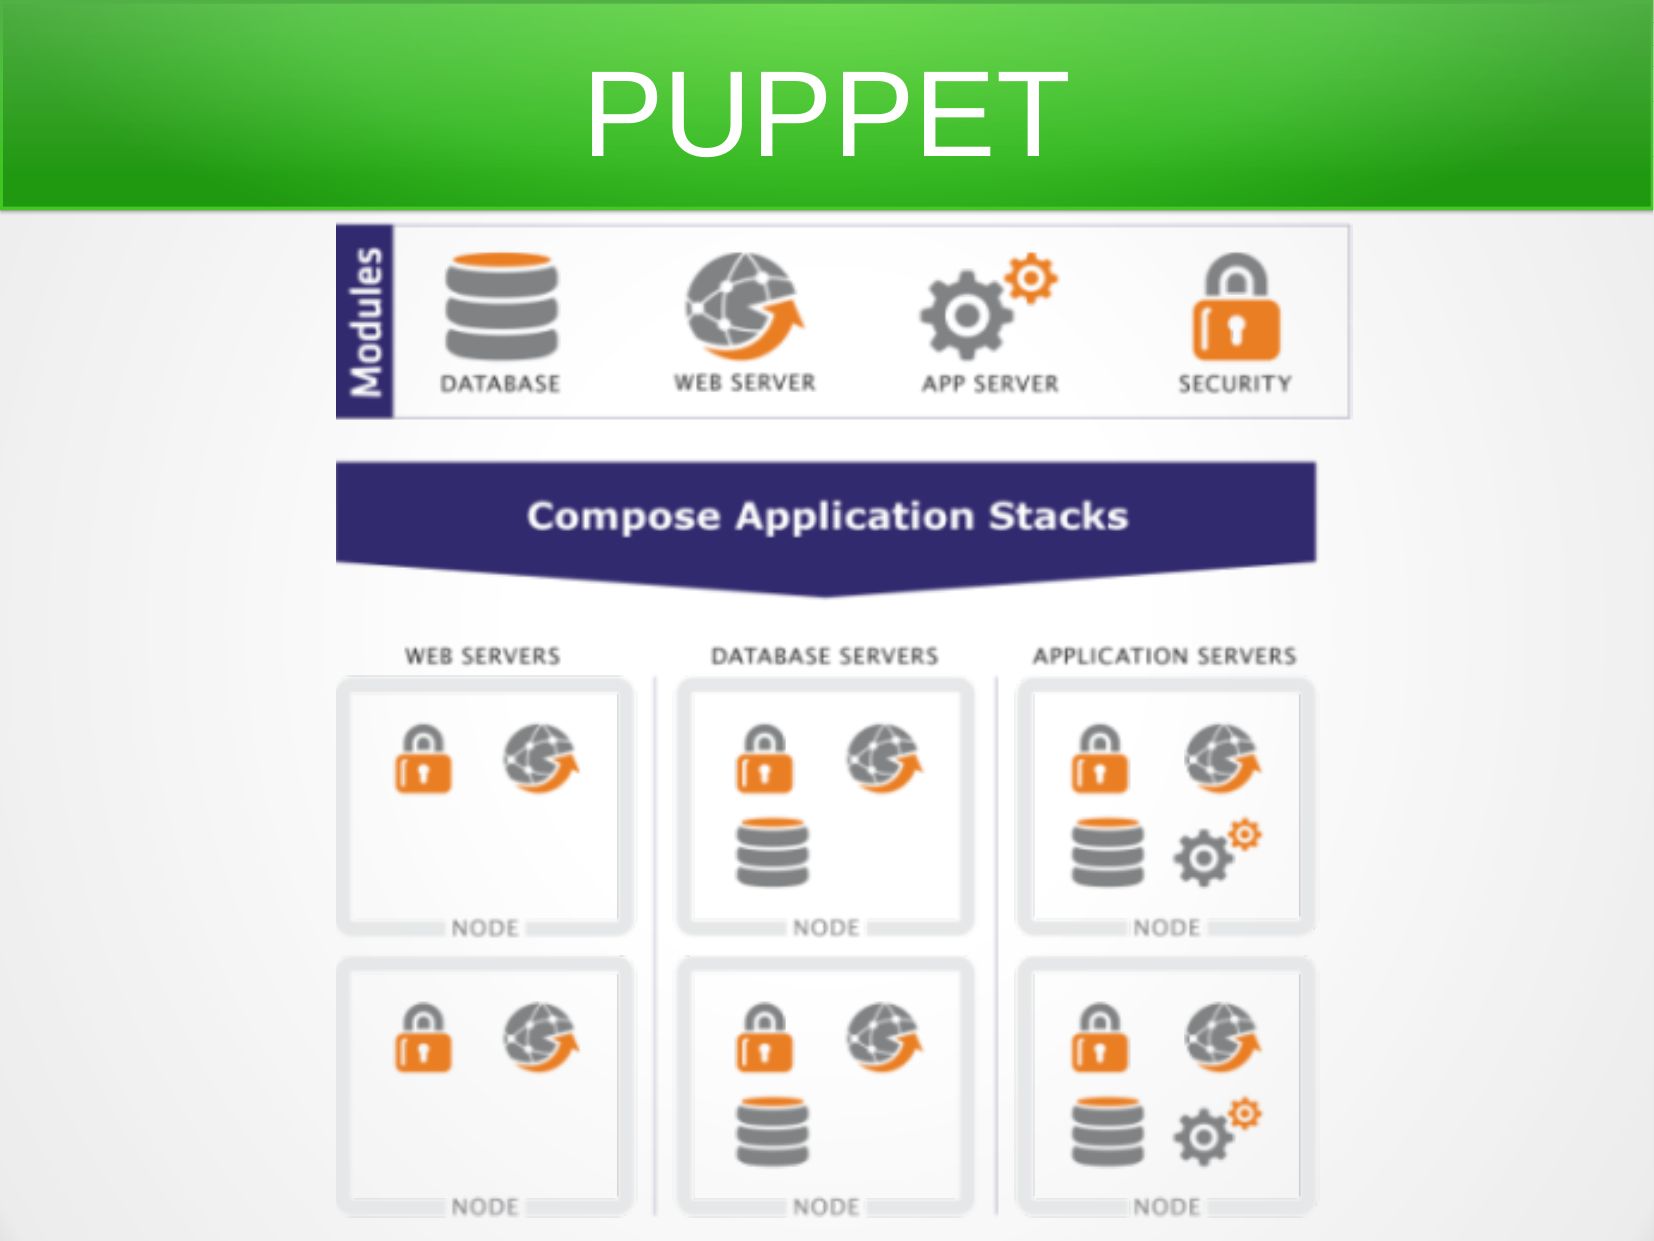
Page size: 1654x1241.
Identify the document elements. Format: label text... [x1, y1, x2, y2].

picture [336, 214, 1353, 1241]
title PUPPET [82, 45, 1571, 183]
